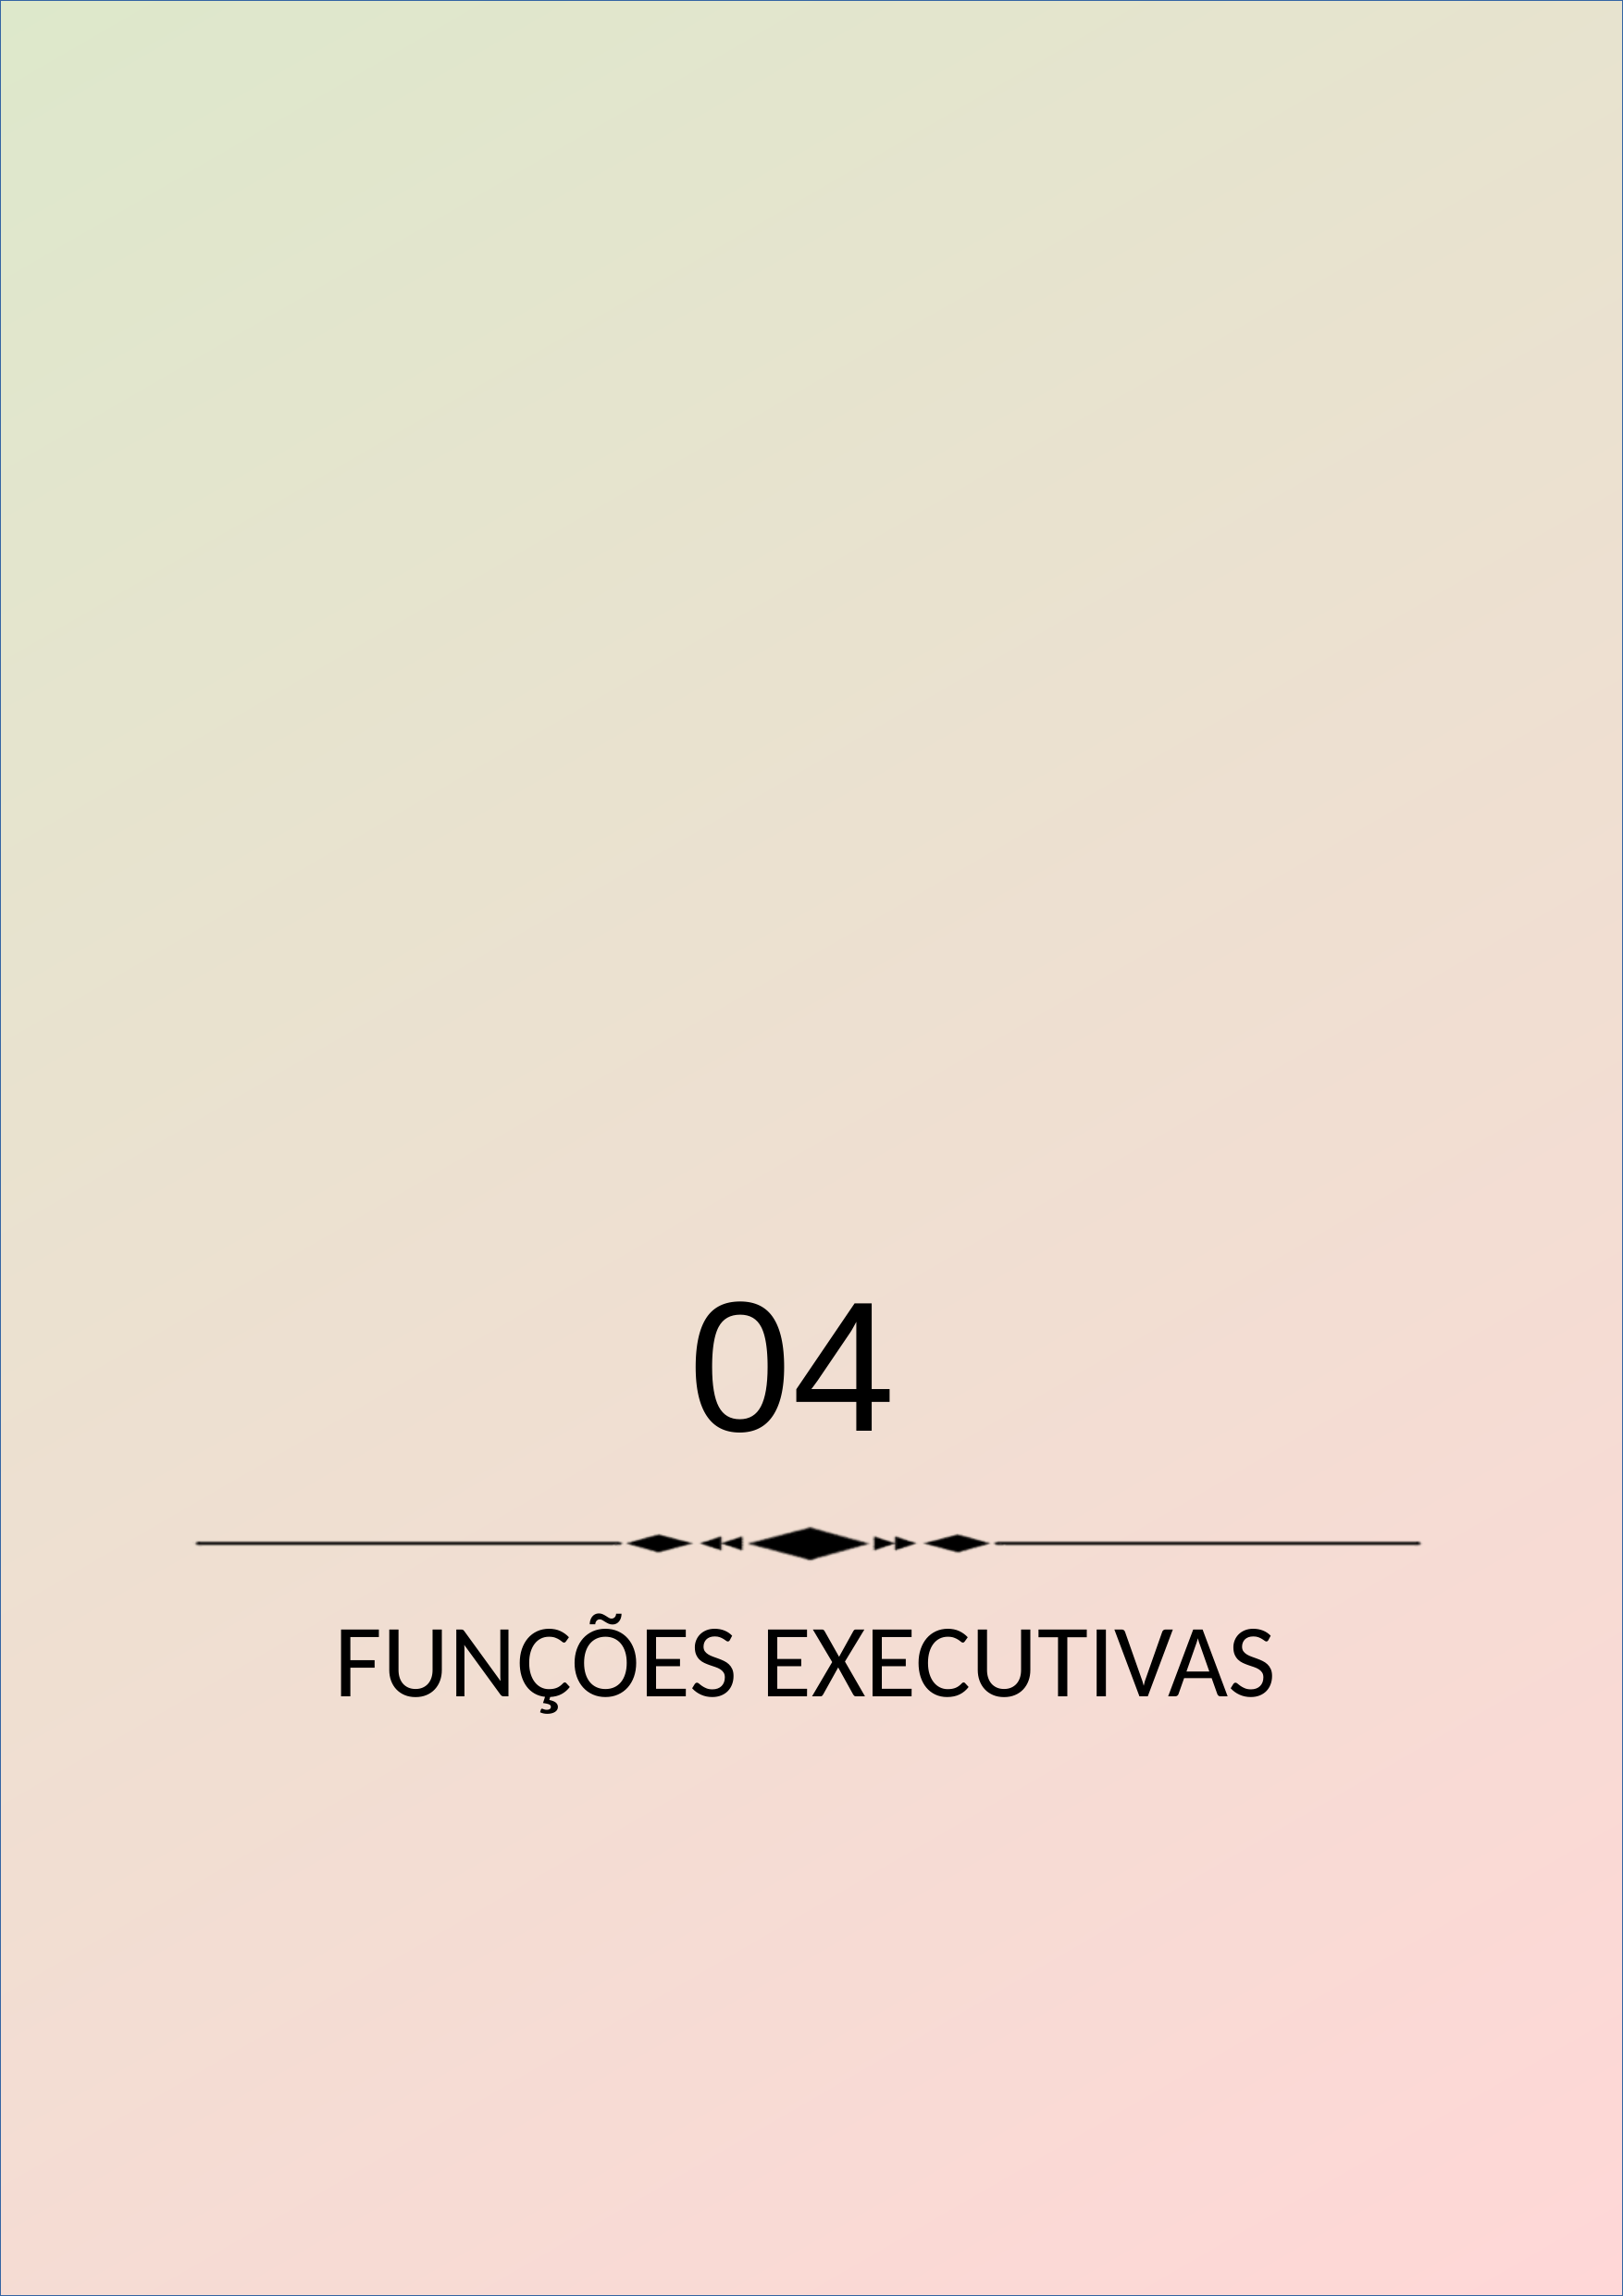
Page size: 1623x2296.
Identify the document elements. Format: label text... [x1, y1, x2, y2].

text_box [0, 0, 1623, 2296]
text_box Funções Executivas [191, 1612, 1421, 1731]
text_box 04 [437, 1257, 1148, 1478]
picture [164, 1283, 1472, 1804]
